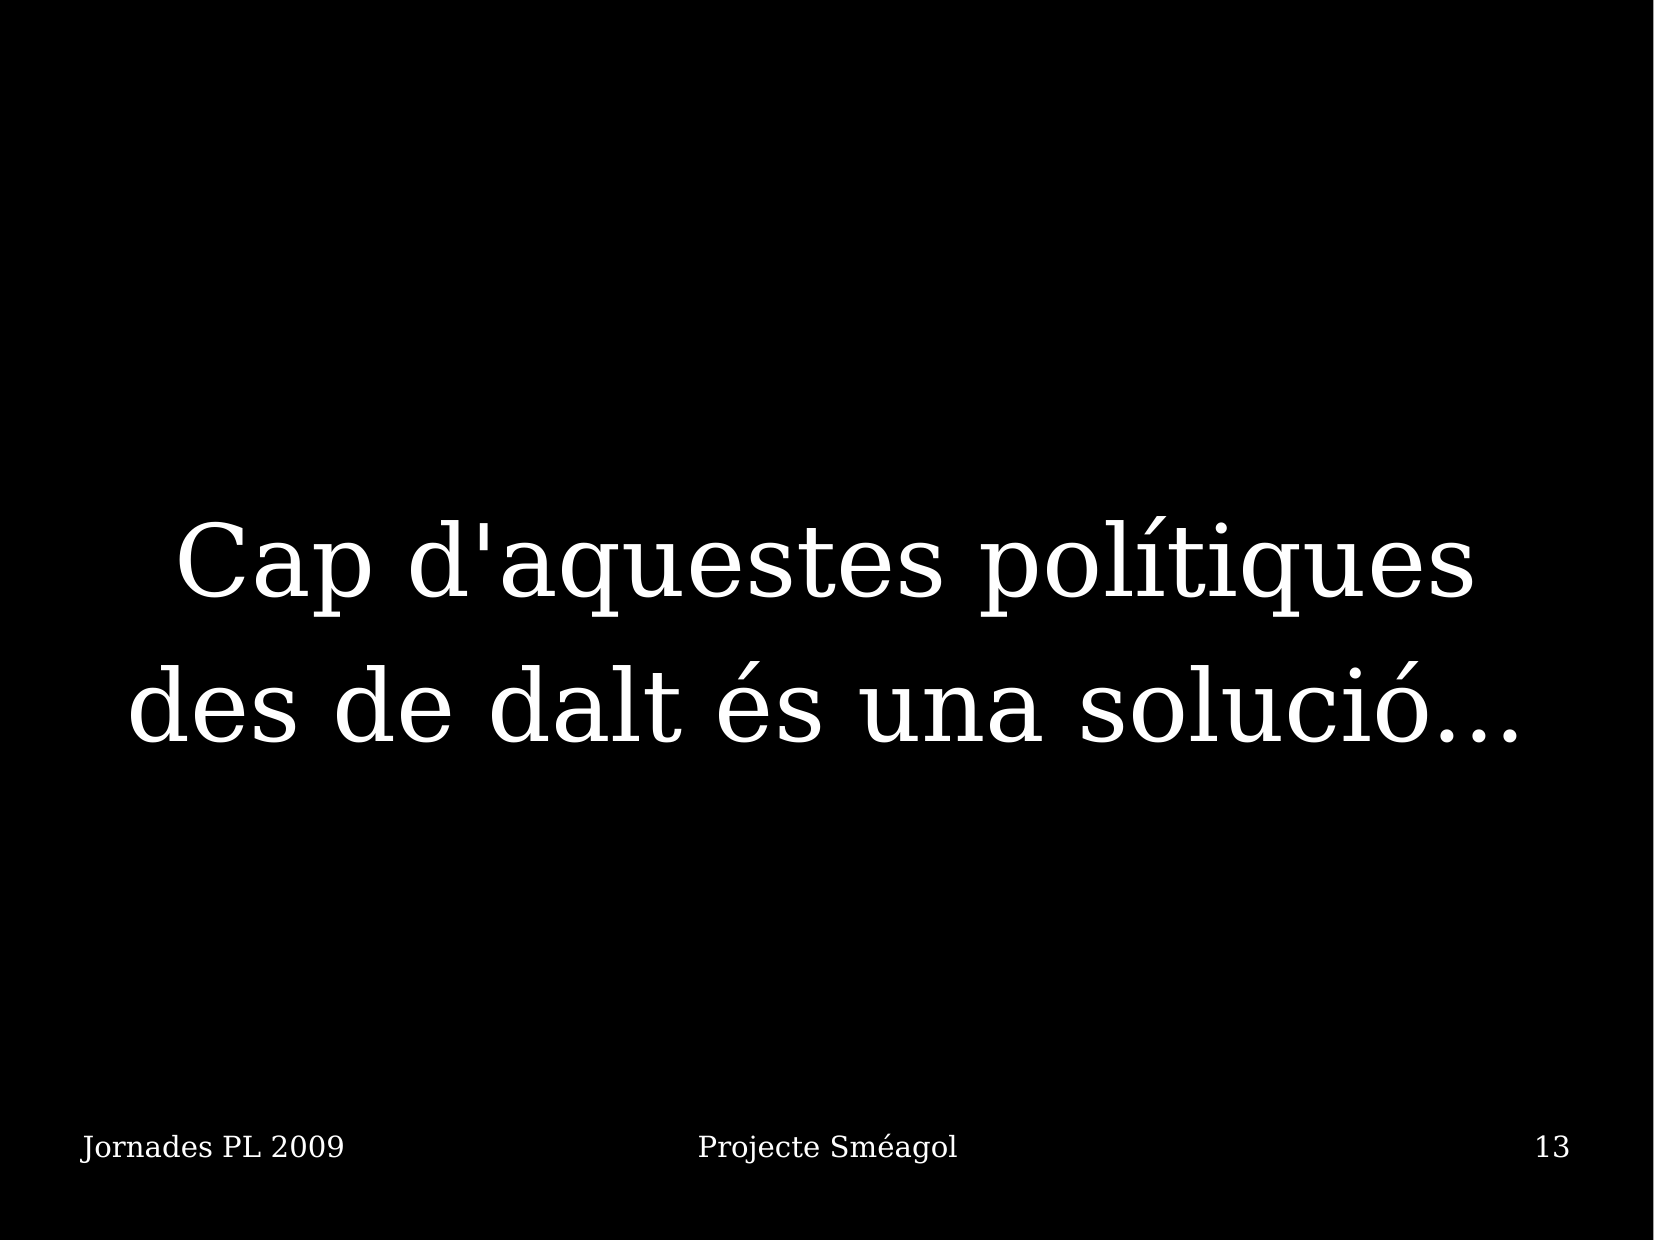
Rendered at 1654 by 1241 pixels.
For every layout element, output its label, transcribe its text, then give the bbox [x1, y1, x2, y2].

title Cap d'aquestes polítiques des de dalt és una solució... [59, 489, 1595, 751]
